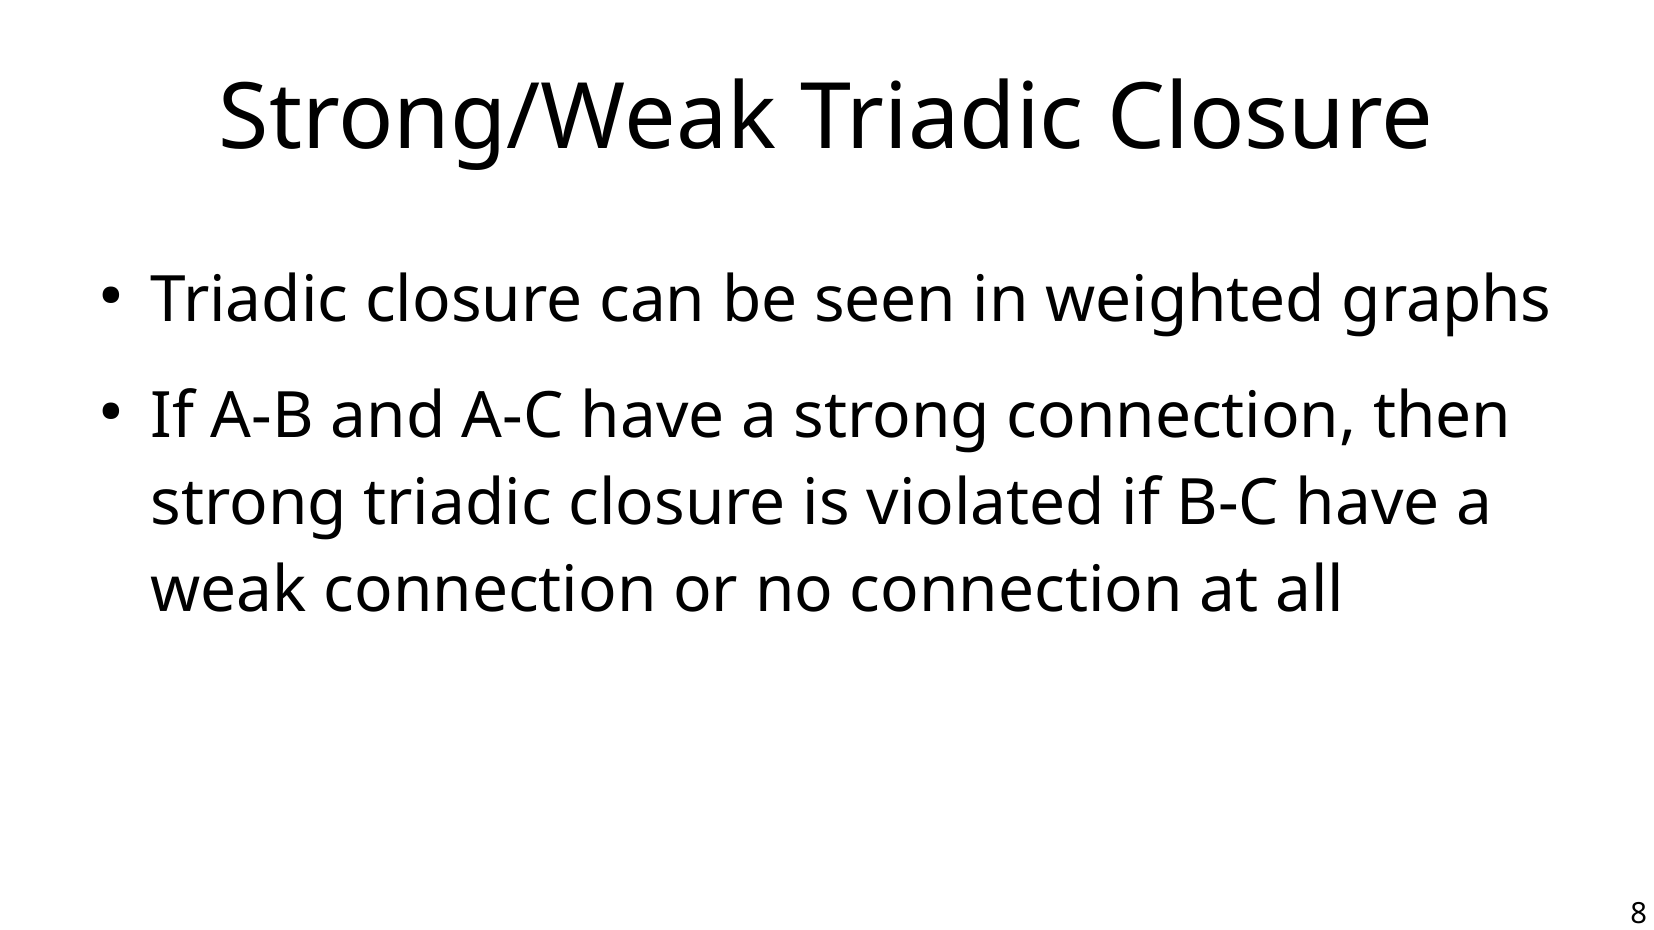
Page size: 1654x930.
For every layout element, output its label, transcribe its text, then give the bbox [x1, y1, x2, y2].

list Triadic closure can be seen in weighted graphs If A-B and A-C have a strong connection, then strong triadic closure is violated if B-C have a weak connection or no connection at all [82, 252, 1571, 793]
title Strong/Weak Triadic Closure [82, 1, 1571, 225]
